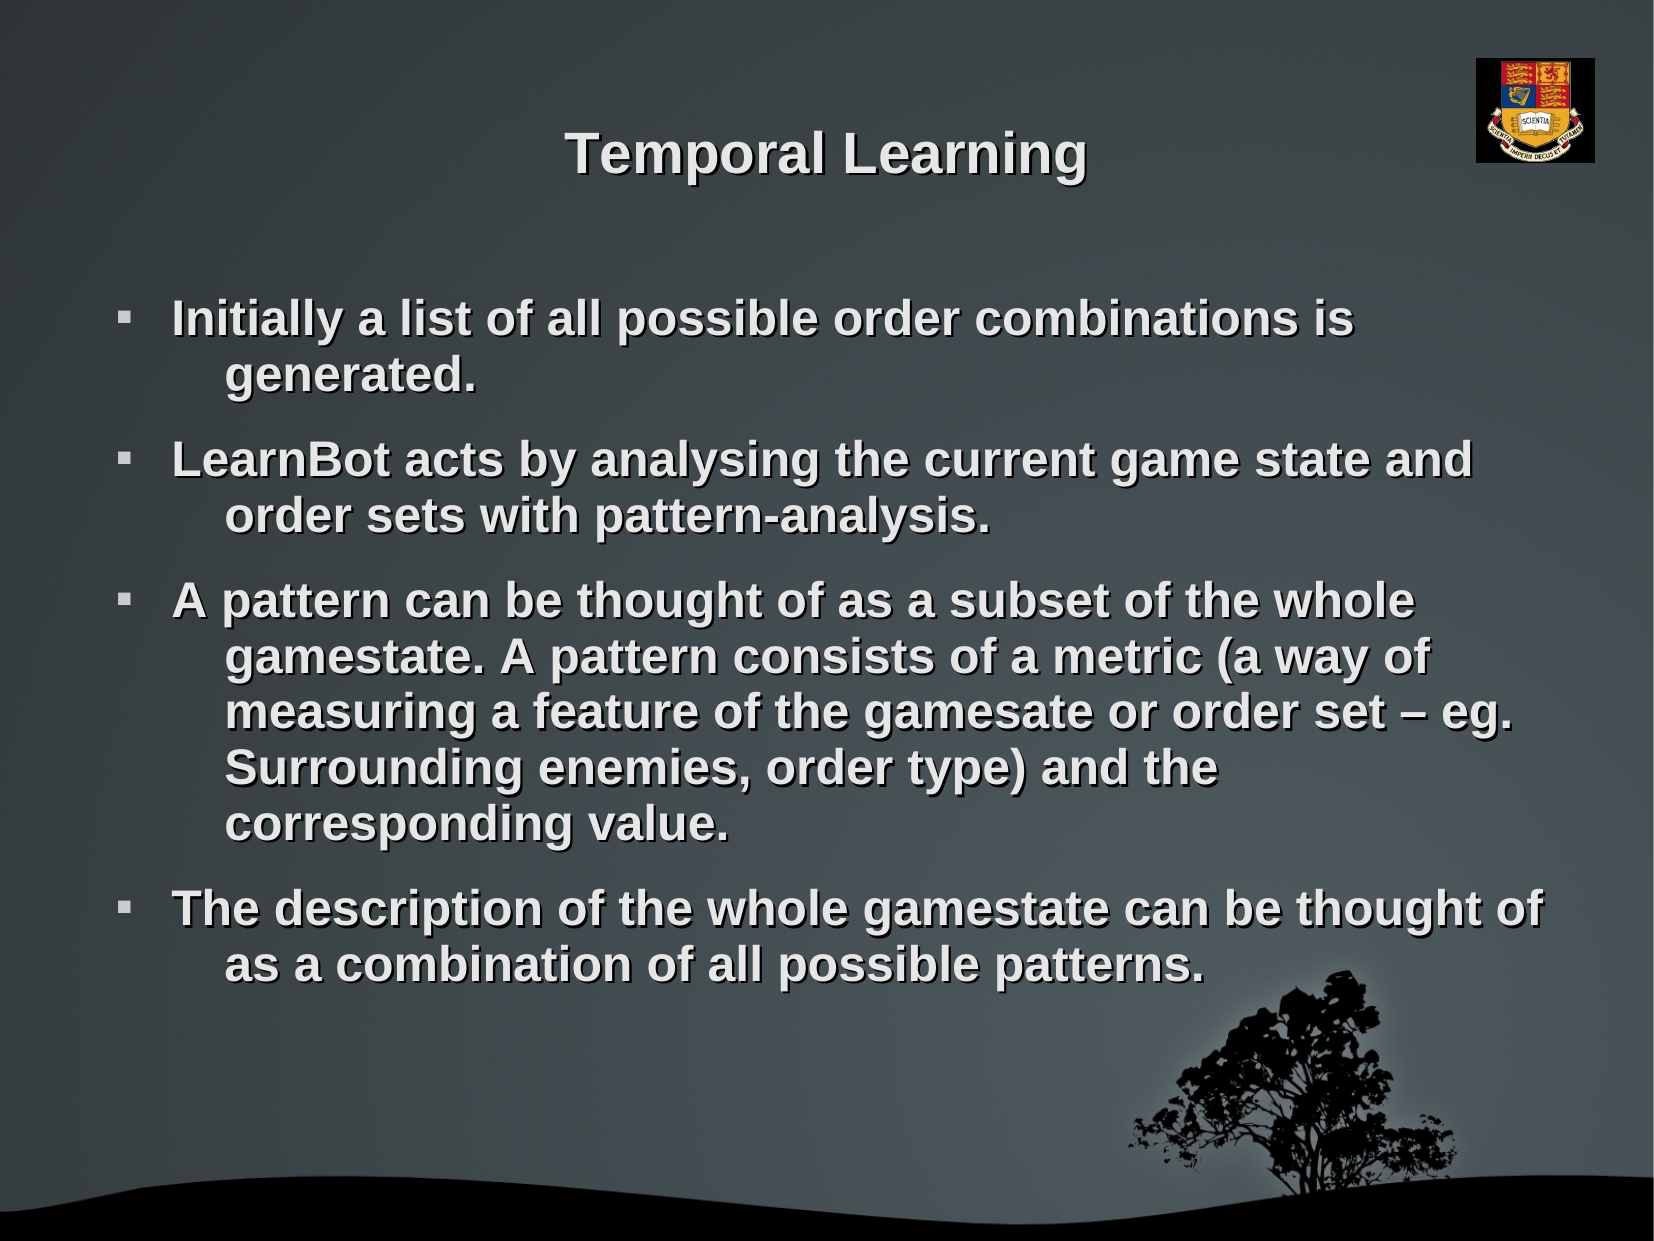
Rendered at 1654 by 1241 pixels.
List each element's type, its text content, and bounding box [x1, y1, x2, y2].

list Initially a list of all possible order combinations is generated. LearnBot acts by analysing the current game state and order sets with pattern-analysis. A pattern can be thought of as a subset of the whole gamestate. A pattern consists of a metric (a way of measuring a feature of the gamesate or order set – eg. Surrounding enemies, order type) and the corresponding value. The description of the whole gamestate can be thought of as a combination of all possible patterns. [82, 290, 1571, 1109]
title Temporal Learning [82, 49, 1571, 257]
picture [0, 0, 1654, 1241]
